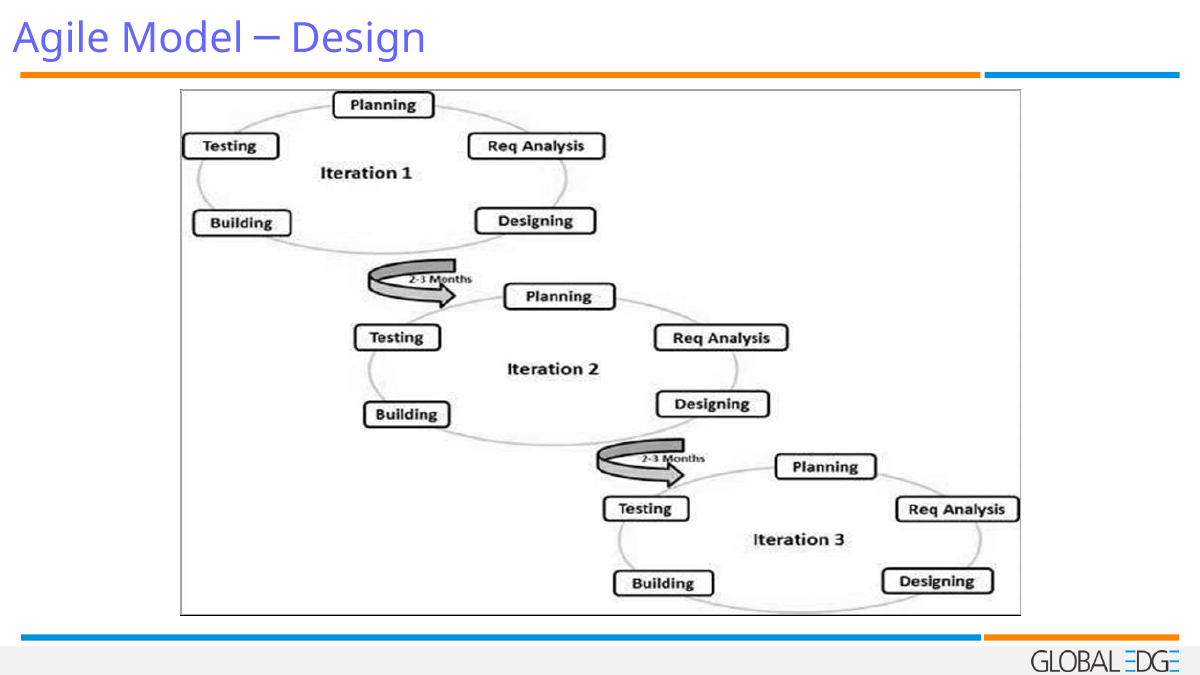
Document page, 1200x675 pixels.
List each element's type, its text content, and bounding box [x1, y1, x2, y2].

picture [180, 89, 1021, 616]
title Agile Model ─ Design [12, 9, 1088, 63]
picture [1031, 650, 1179, 672]
